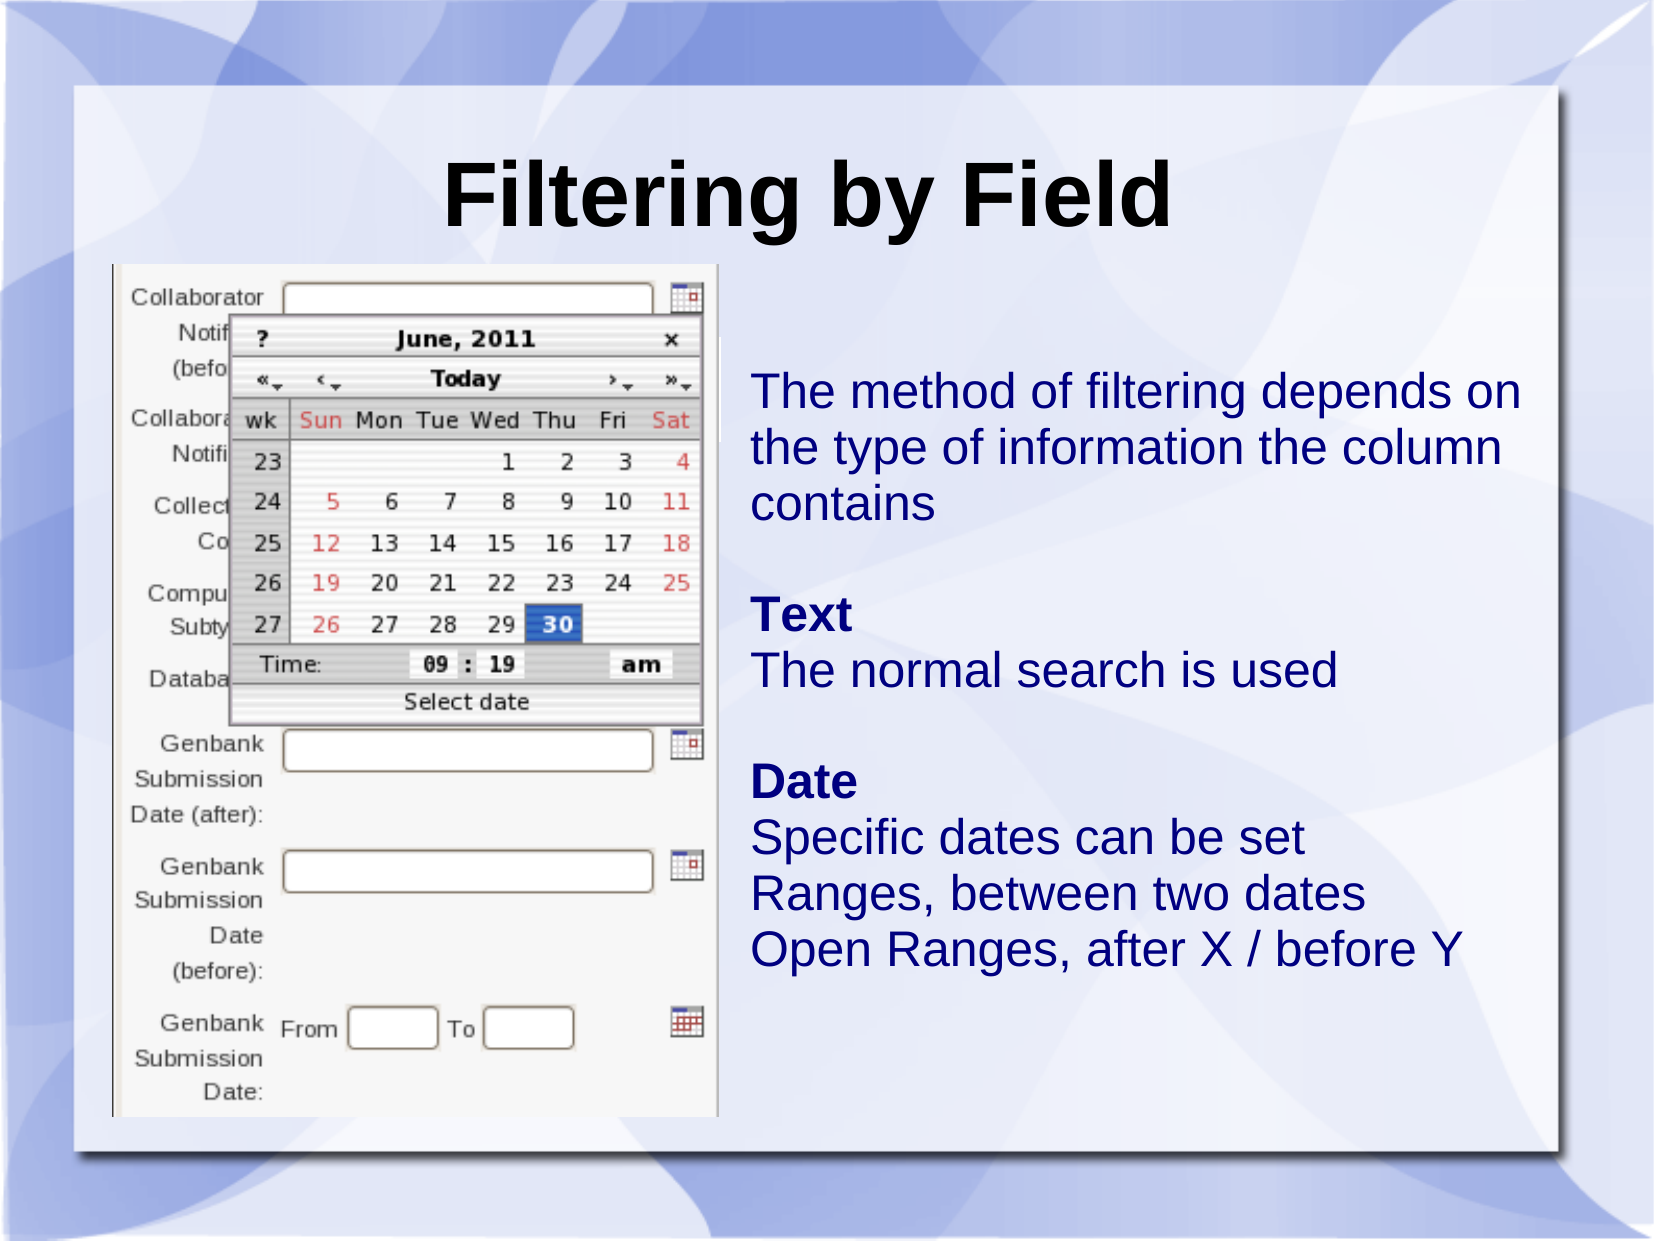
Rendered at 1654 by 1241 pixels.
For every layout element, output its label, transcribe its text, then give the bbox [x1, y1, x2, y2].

subtitle The method of filtering depends on the type of information the column contains Text The normal search is used Date Specific dates can be set Ranges, between two dates Open Ranges, after X / before Y [750, 177, 1567, 1201]
title Filtering by Field [82, 90, 1536, 298]
picture [0, 0, 1654, 1241]
